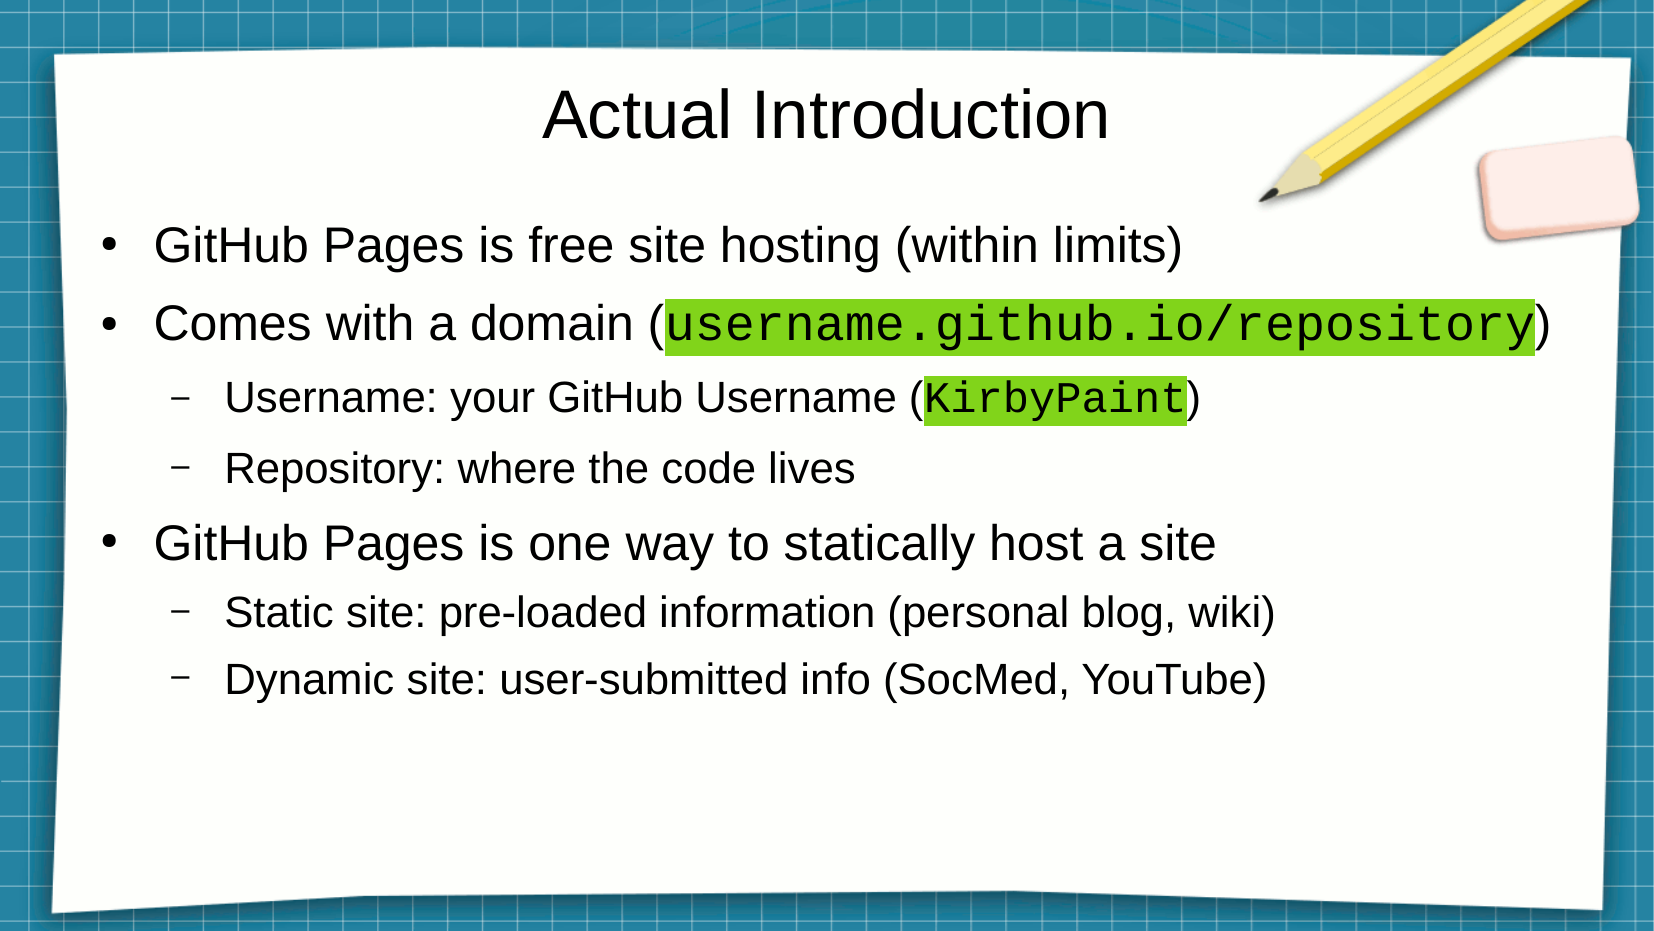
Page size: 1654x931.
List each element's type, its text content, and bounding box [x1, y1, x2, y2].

list GitHub Pages is free site hosting (within limits) Comes with a domain (username.github.io/repository) Username: your GitHub Username (KirbyPaint) Repository: where the code lives GitHub Pages is one way to statically host a site Static site: pre-loaded information (personal blog, wiki) Dynamic site: user-submitted info (SocMed, YouTube) [82, 217, 1571, 758]
picture [0, 0, 1654, 931]
title Actual Introduction [82, 37, 1571, 193]
